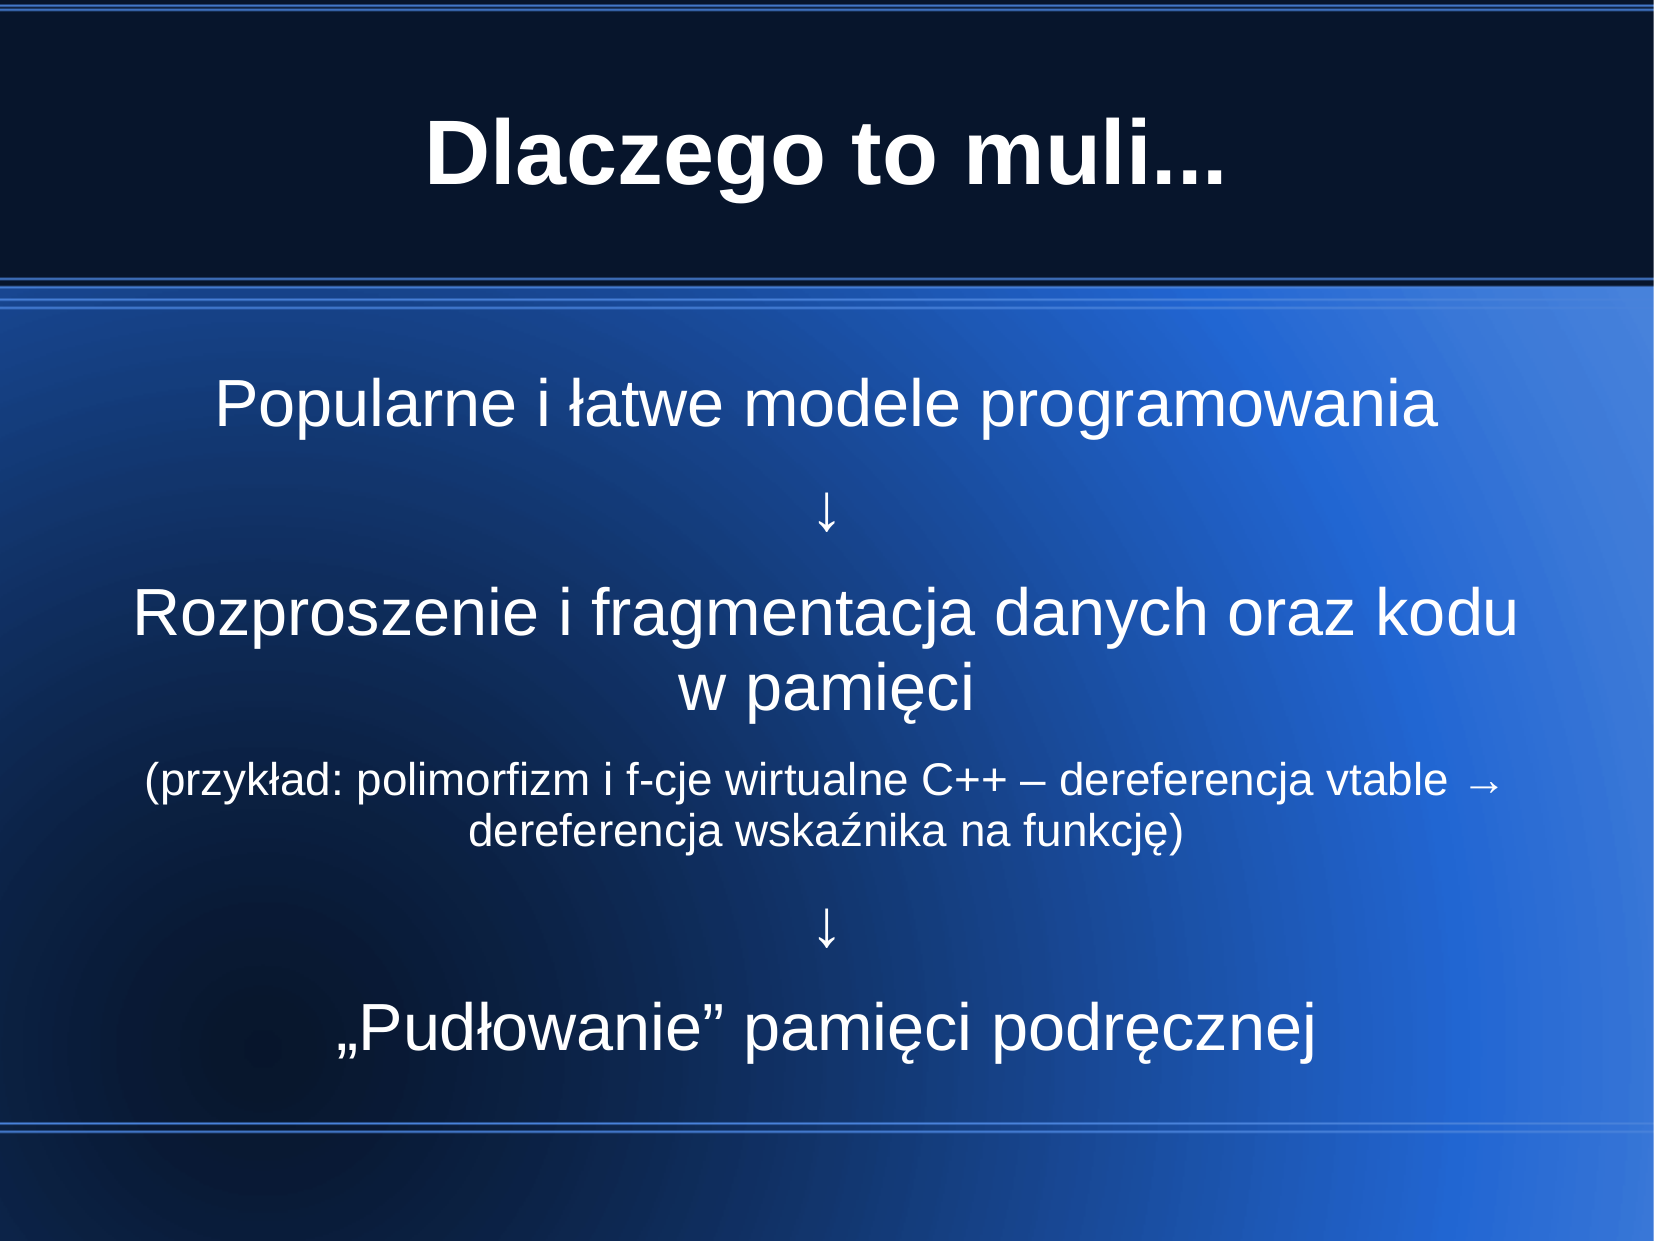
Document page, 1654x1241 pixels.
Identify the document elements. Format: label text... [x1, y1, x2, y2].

title Dlaczego to muli... [82, 49, 1571, 257]
picture [0, 0, 1654, 1241]
list Popularne i łatwe modele programowania ↓ Rozproszenie i fragmentacja danych oraz kodu w pamięci (przykład: polimorfizm i f-cje wirtualne C++ – dereferencja vtable → dereferencja wskaźnika na funkcję) ↓ „Pudłowanie” pamięci podręcznej [82, 366, 1571, 1065]
